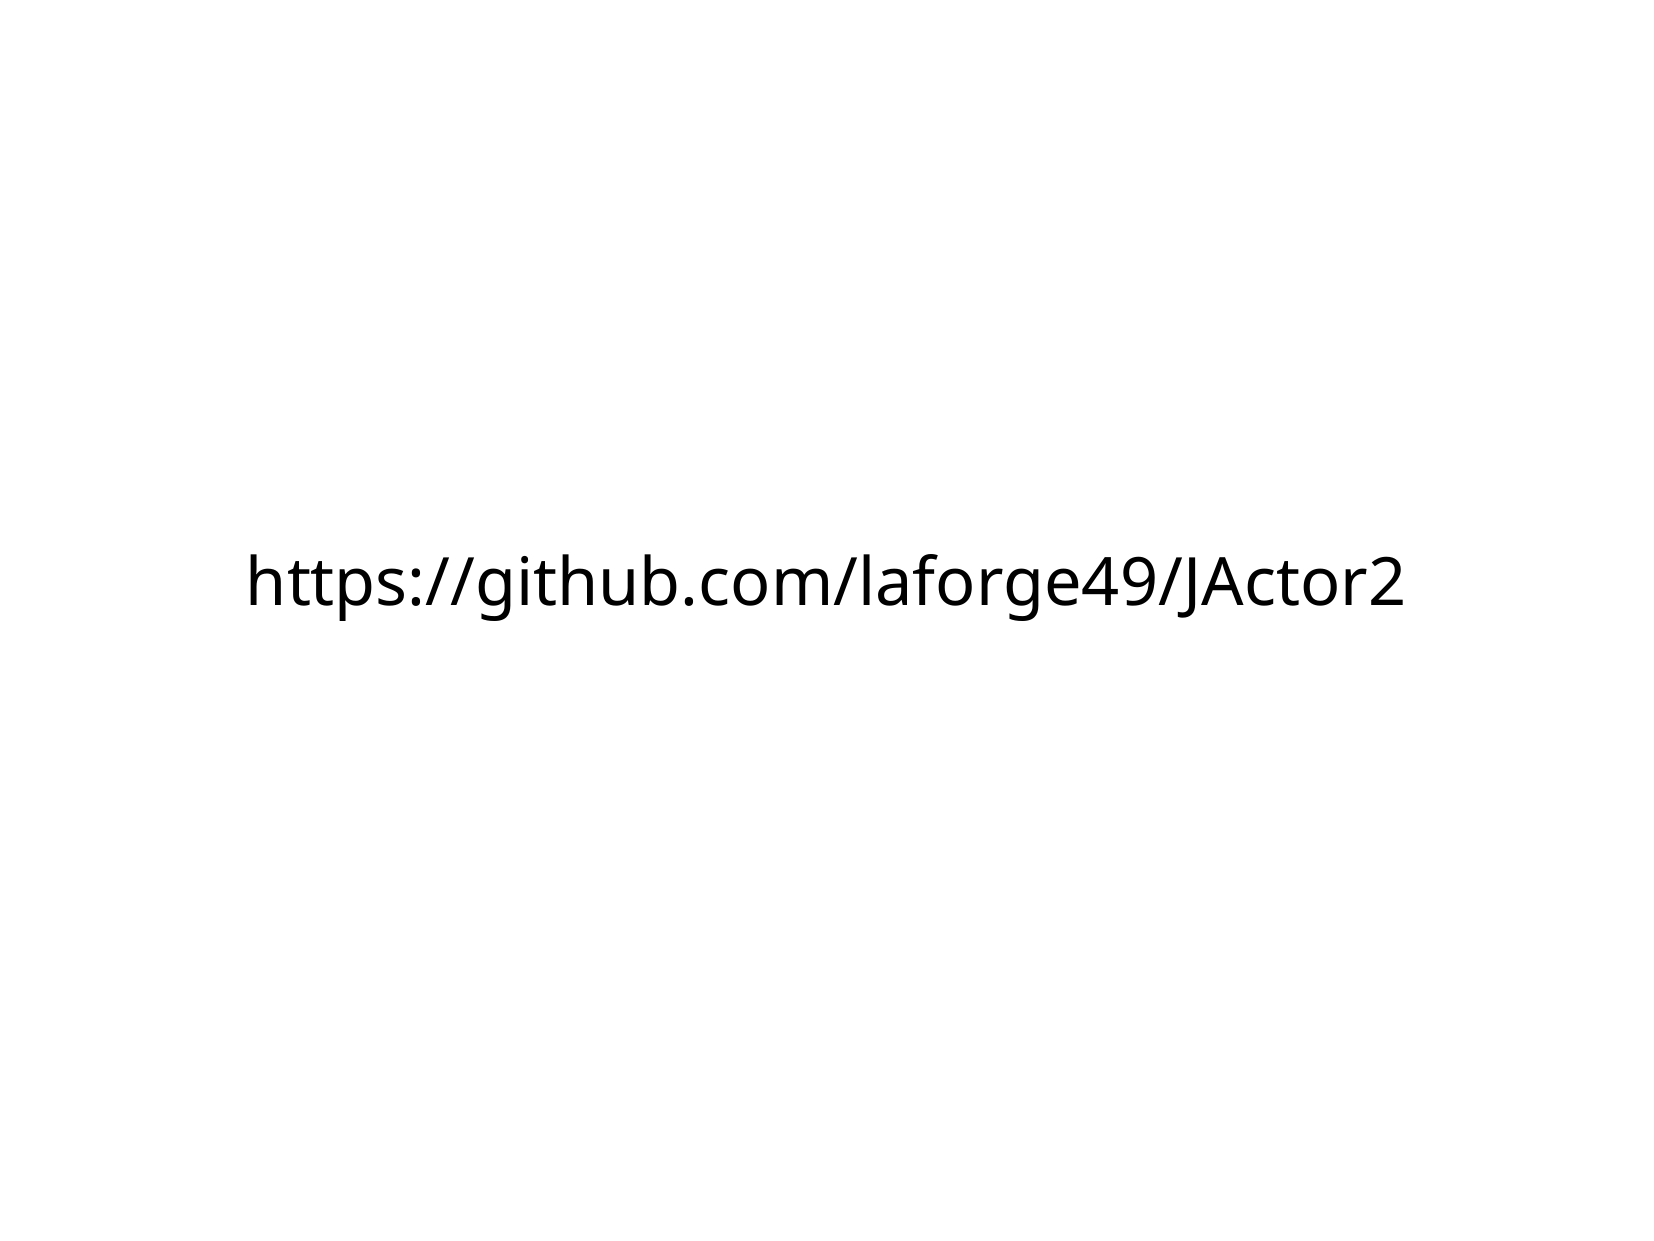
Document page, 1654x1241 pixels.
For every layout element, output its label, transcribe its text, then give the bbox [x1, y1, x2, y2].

subtitle https://github.com/laforge49/JActor2 [82, 49, 1571, 1109]
